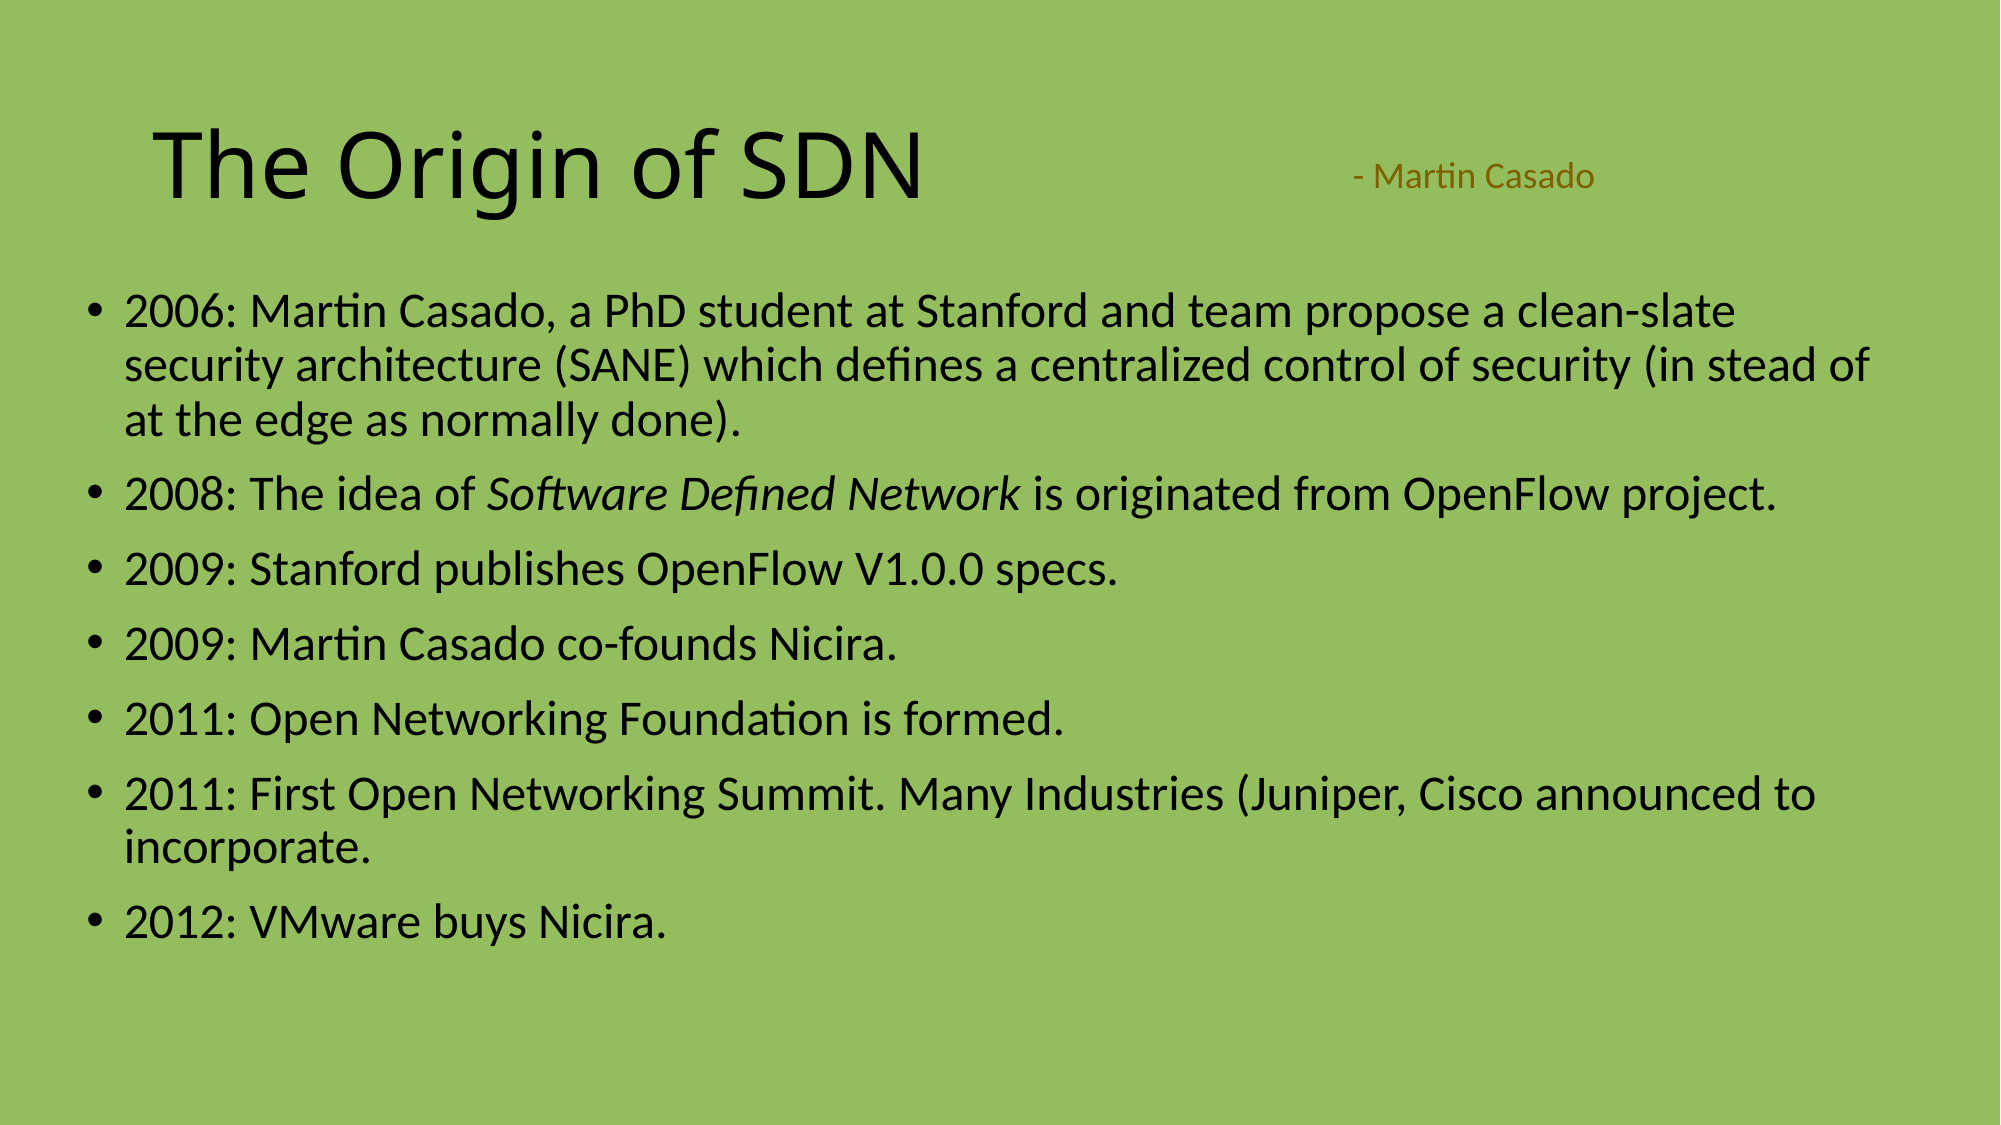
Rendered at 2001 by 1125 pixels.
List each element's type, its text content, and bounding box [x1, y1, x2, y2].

list 2006: Martin Casado, a PhD student at Stanford and team propose a clean-slate security architecture (SANE) which defines a centralized control of security (in stead of at the edge as normally done). 2008: The idea of Software Defined Network is originated from OpenFlow project. 2009: Stanford publishes OpenFlow V1.0.0 specs. 2009: Martin Casado co-founds Nicira. 2011: Open Networking Foundation is formed. 2011: First Open Networking Summit. Many Industries (Juniper, Cisco announced to incorporate. 2012: VMware buys Nicira. [71, 277, 1900, 1113]
text_box - Martin Casado [1338, 143, 1611, 204]
title The Origin of SDN [137, 59, 1863, 277]
